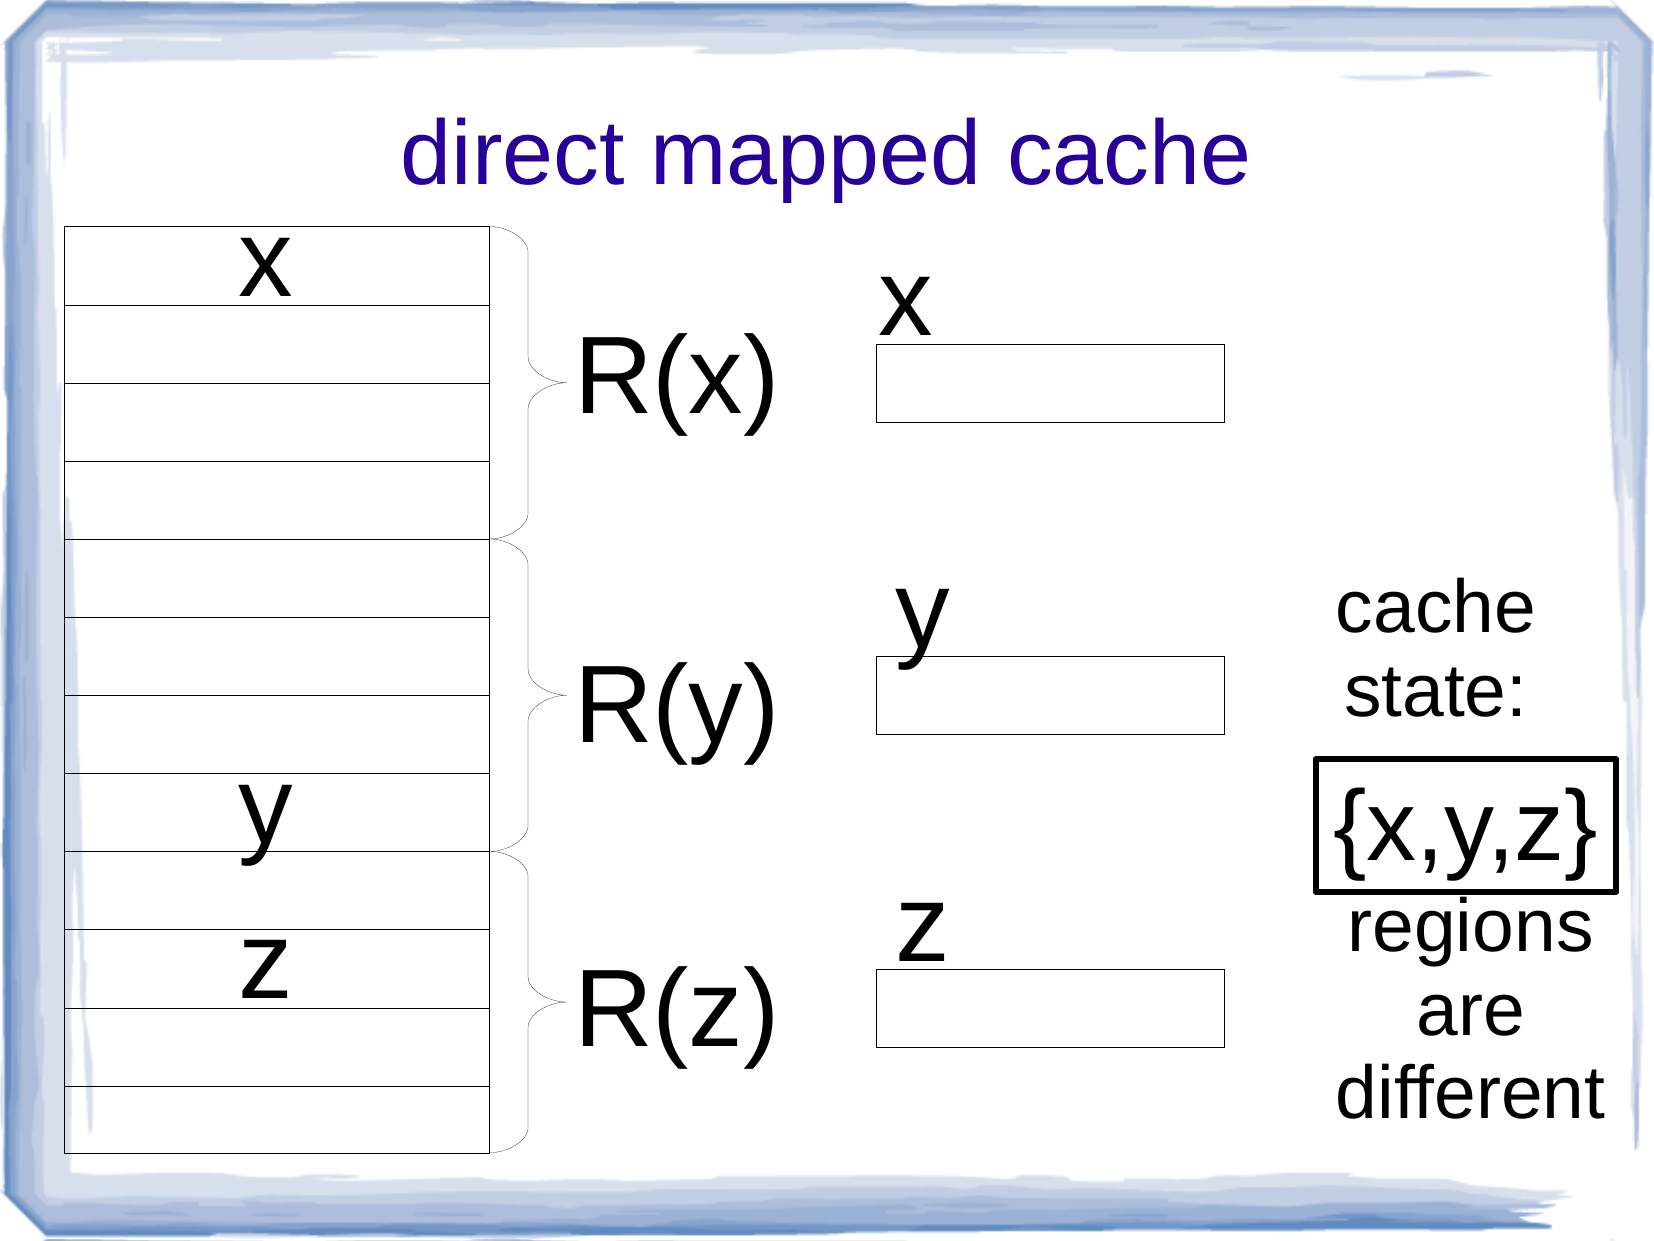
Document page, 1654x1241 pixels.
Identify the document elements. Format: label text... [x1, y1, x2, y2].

picture [0, 0, 1654, 1241]
text_box {x,y,z} [1315, 759, 1617, 892]
text_box regions are different [1321, 875, 1621, 1143]
text_box cache state: [1321, 556, 1551, 740]
chart [54, 206, 1238, 1168]
title direct mapped cache [82, 49, 1571, 257]
